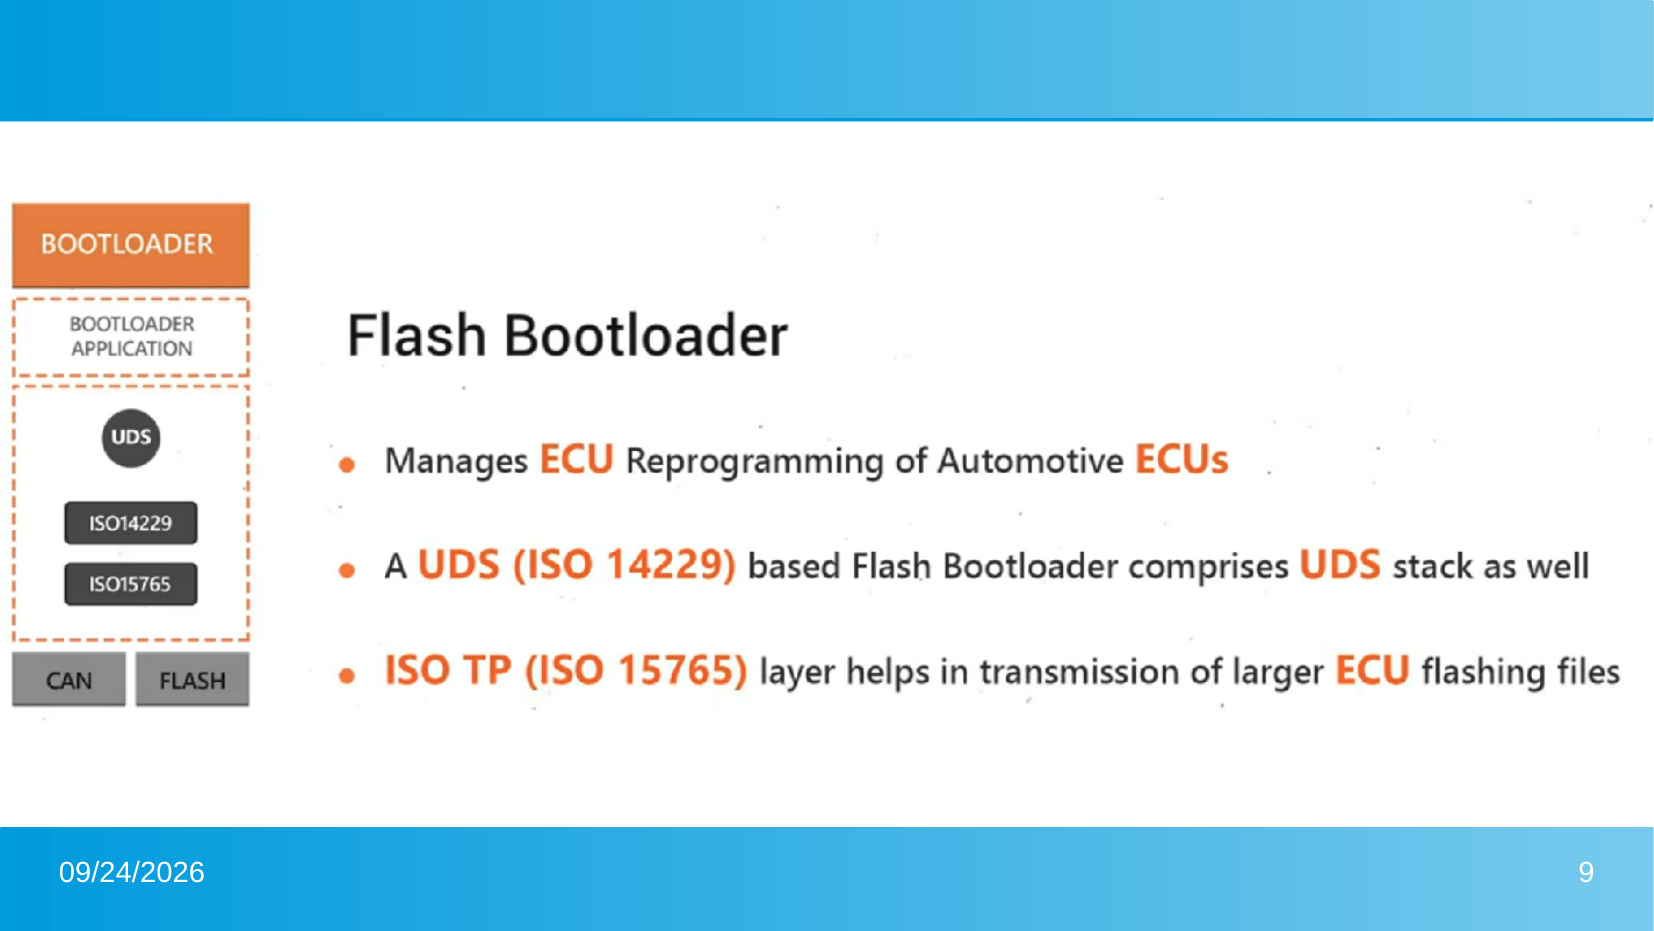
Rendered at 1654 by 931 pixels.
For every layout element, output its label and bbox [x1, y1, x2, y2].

picture [0, 191, 1654, 739]
